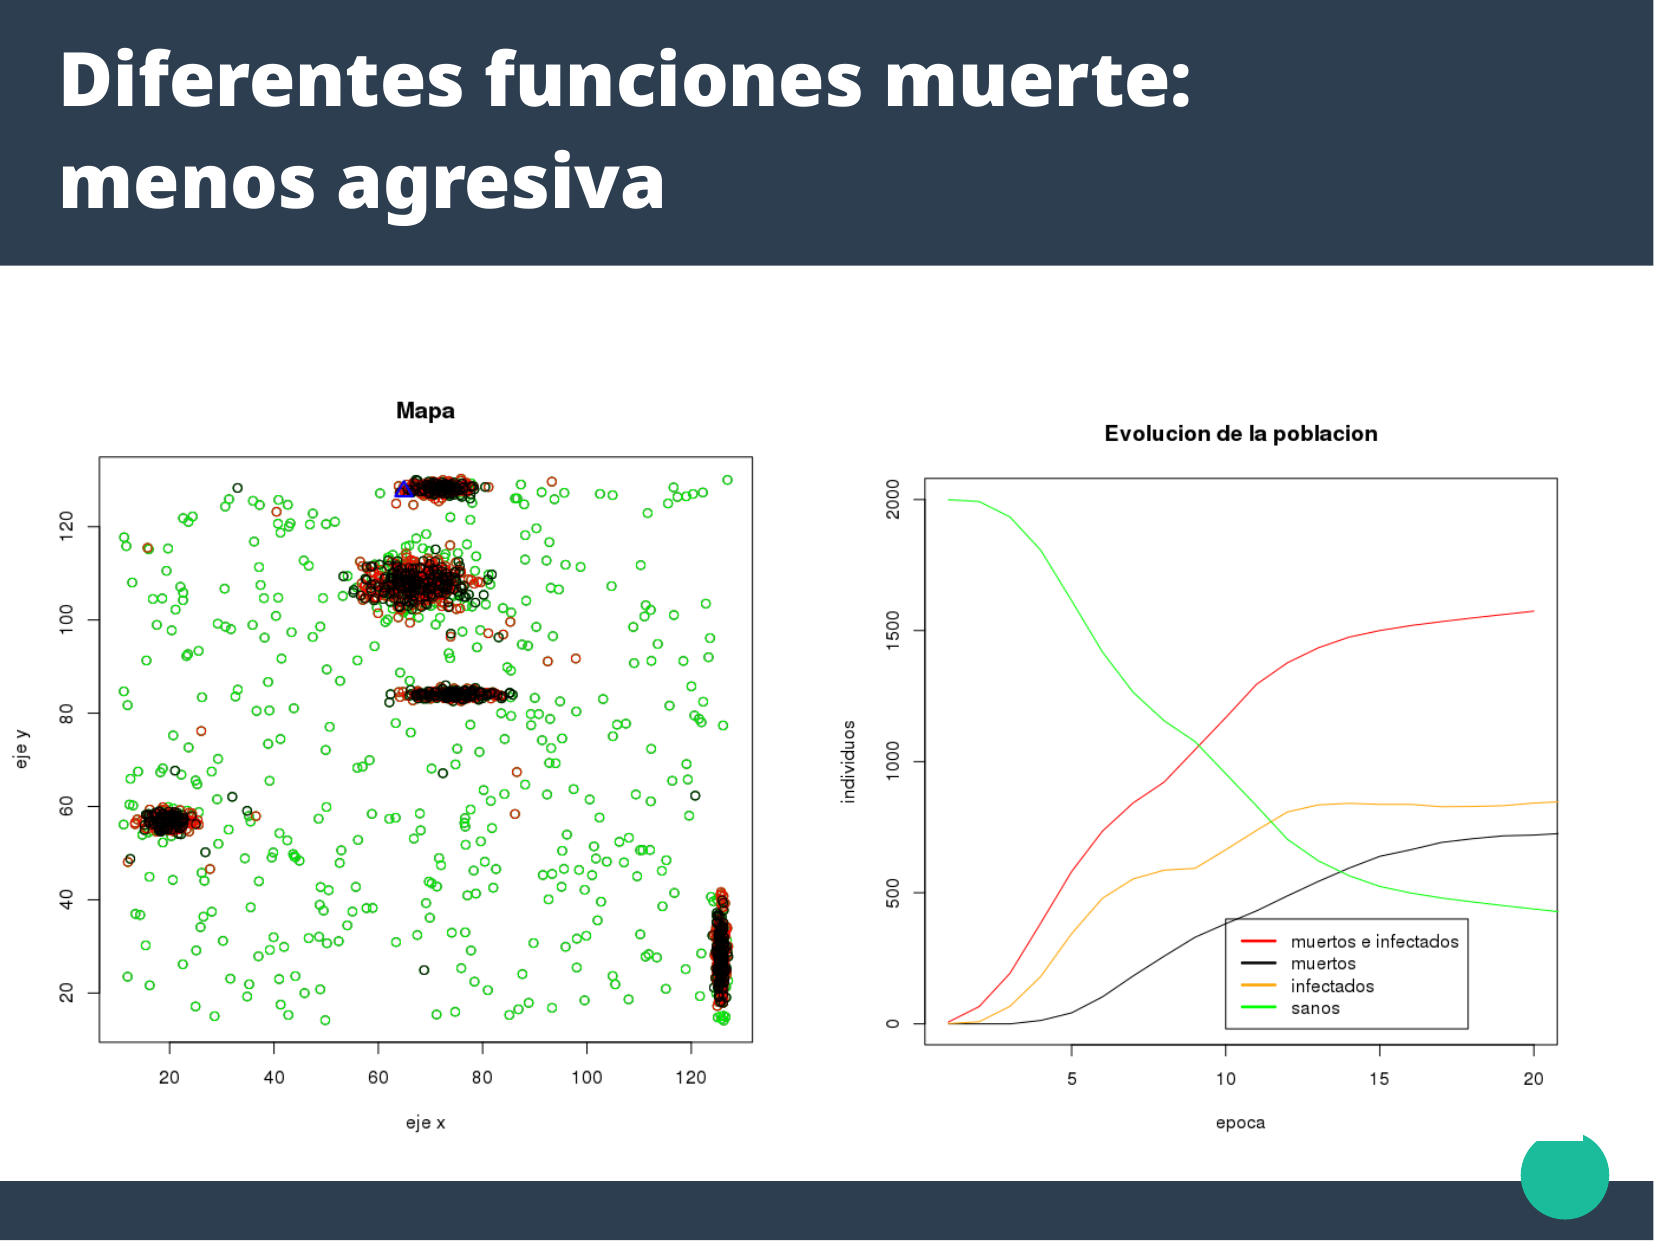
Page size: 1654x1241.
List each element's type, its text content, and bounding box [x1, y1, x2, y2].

picture [836, 401, 1583, 1141]
picture [10, 377, 779, 1144]
title Diferentes funciones muerte: menos agresiva [59, 40, 1595, 216]
